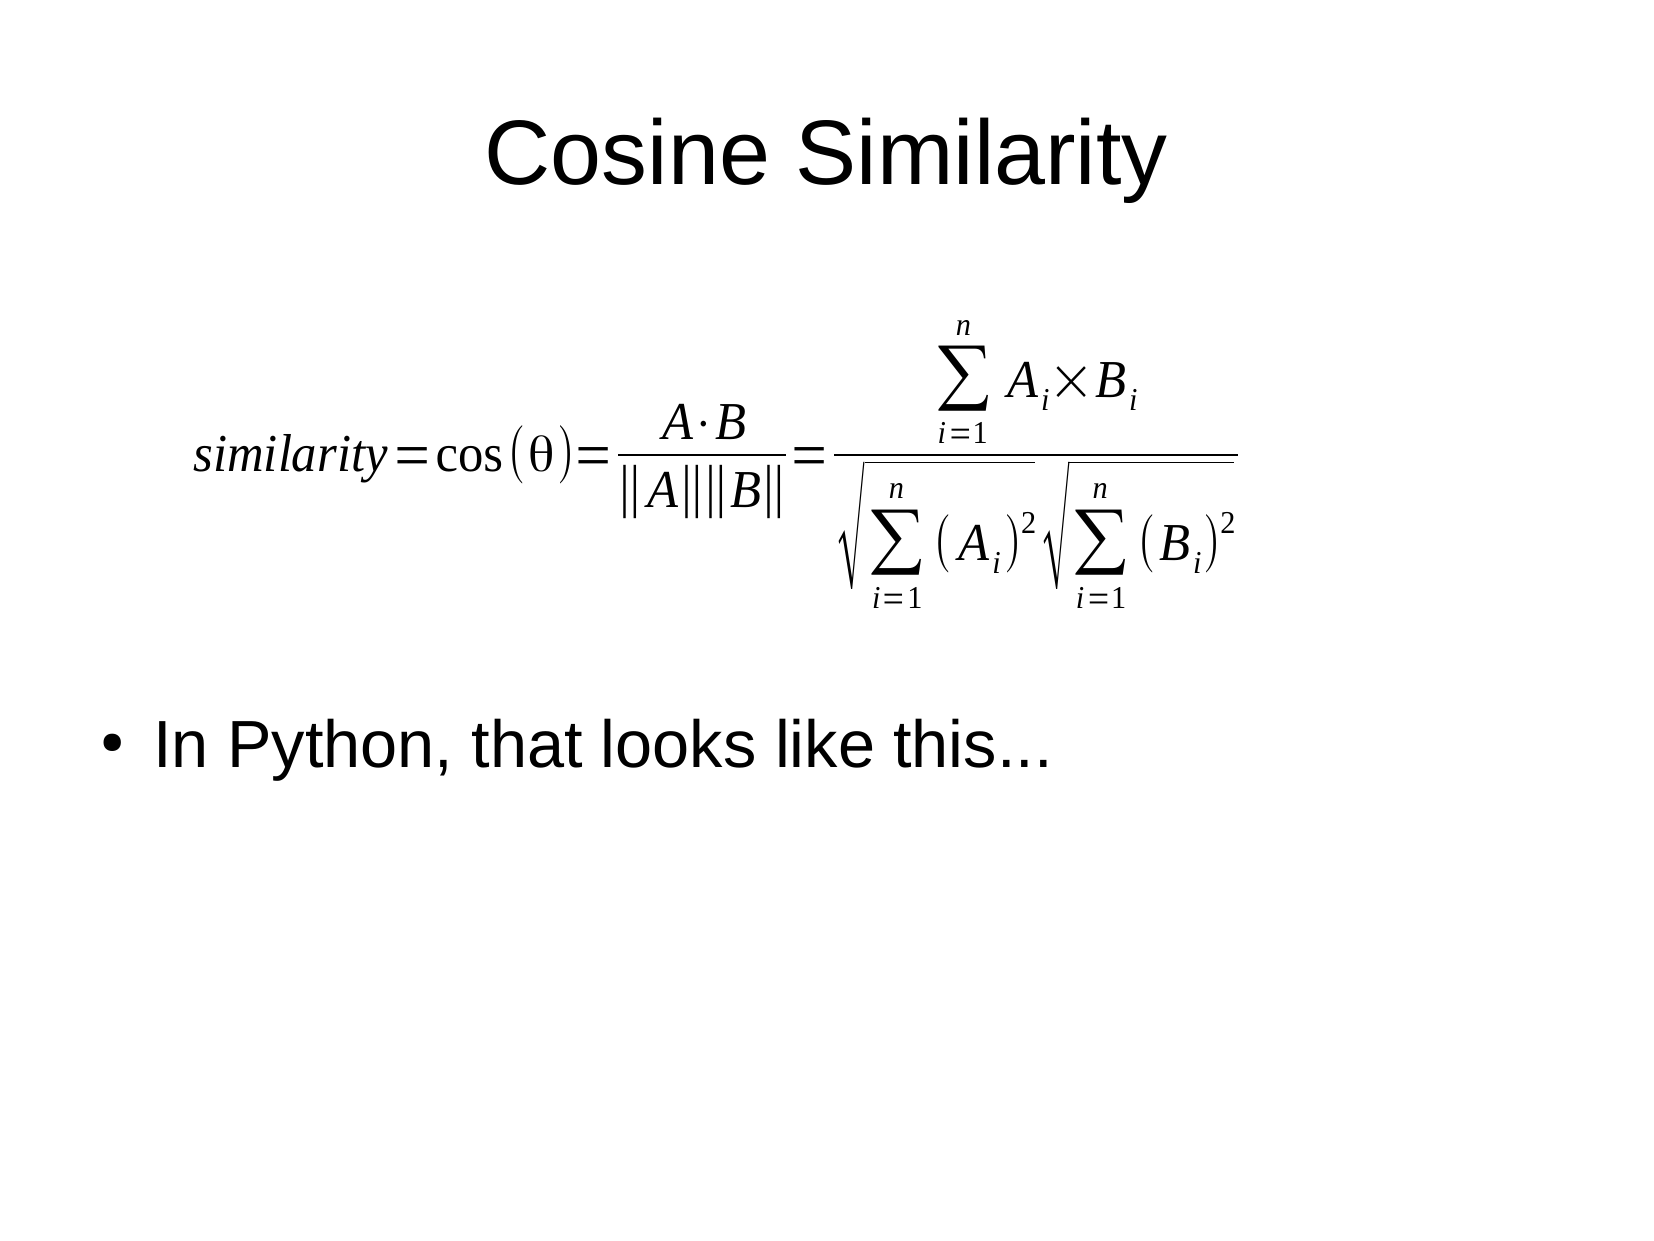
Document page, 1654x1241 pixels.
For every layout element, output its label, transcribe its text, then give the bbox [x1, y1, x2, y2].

list In Python, that looks like this... [82, 290, 1571, 1010]
chart [180, 306, 1253, 616]
title Cosine Similarity [82, 49, 1571, 257]
